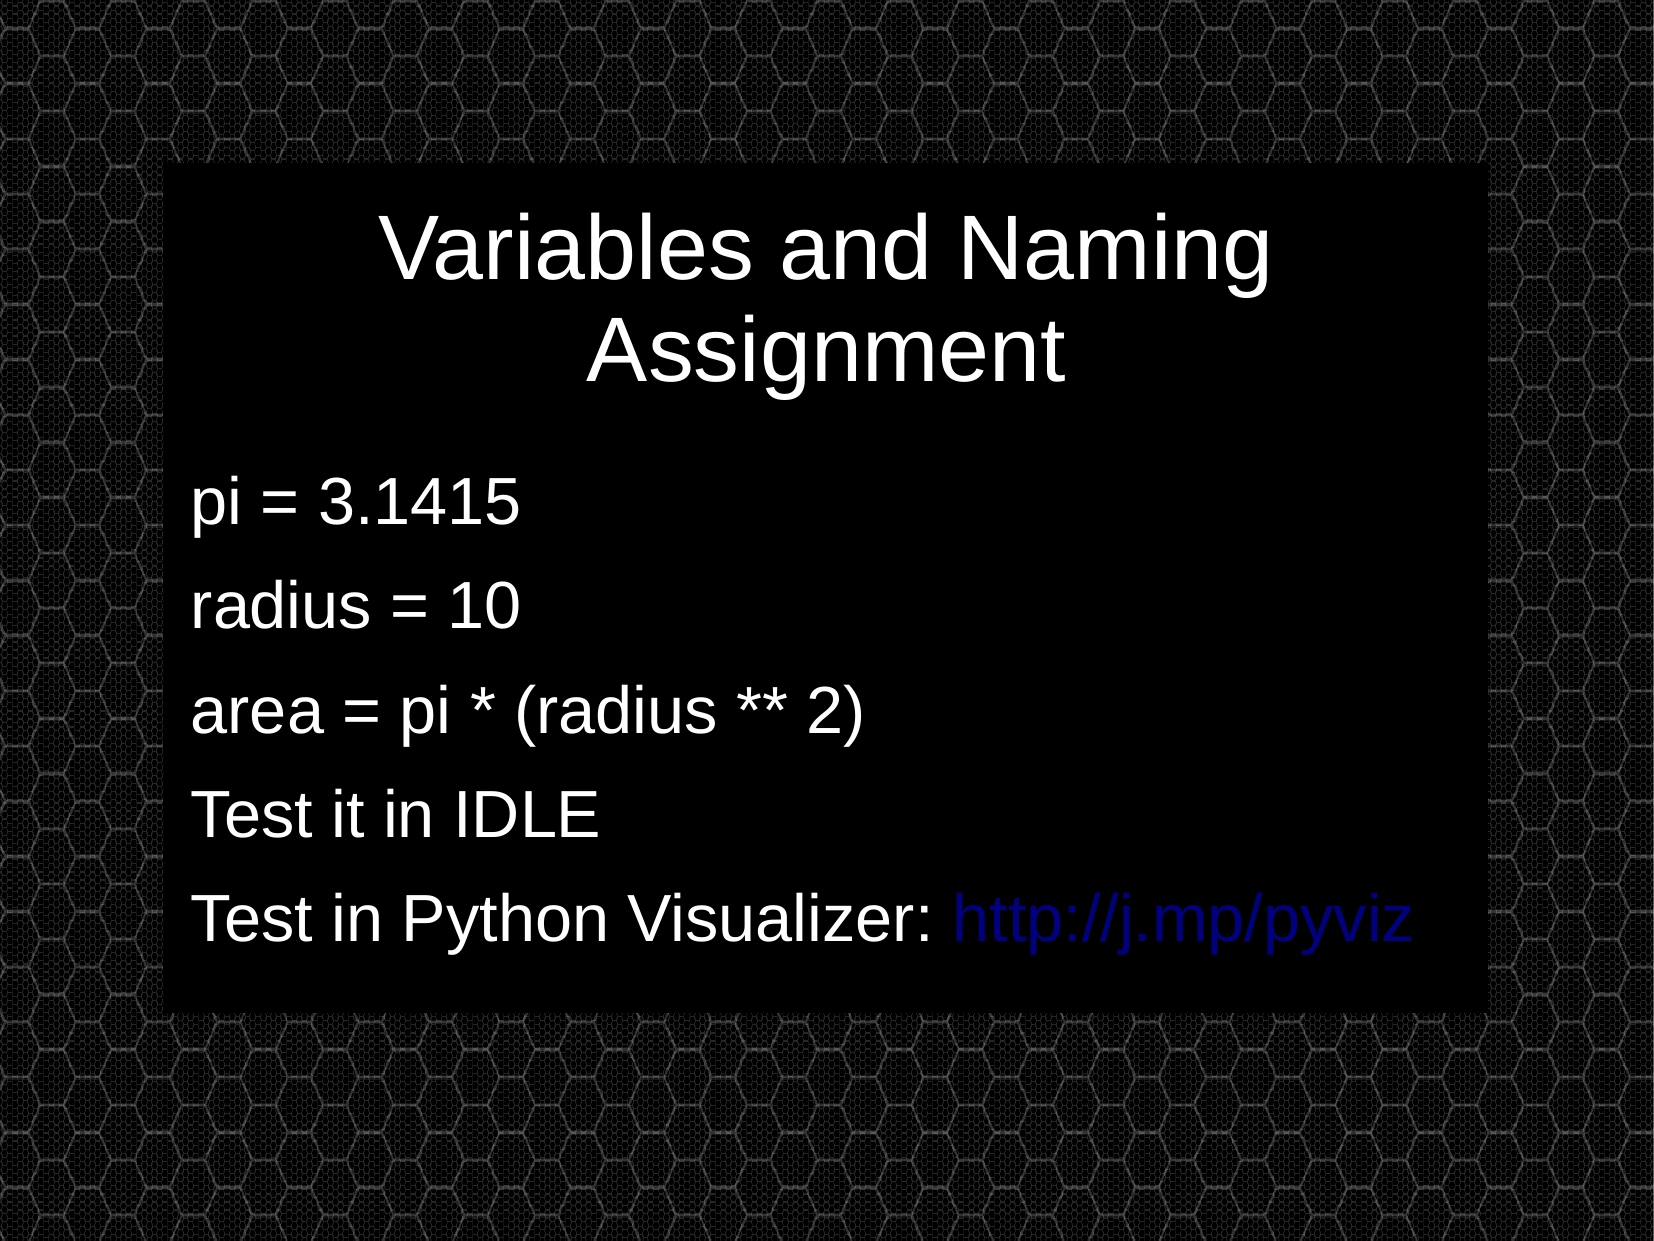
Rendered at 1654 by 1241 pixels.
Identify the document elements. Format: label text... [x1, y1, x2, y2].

picture [0, 0, 1654, 1241]
list pi = 3.1415 radius = 10 area = pi * (radius ** 2) Test it in IDLE Test in Python Visualizer: http://j.mp/pyviz [120, 360, 1501, 1010]
title Variables and Naming Assignment [82, 177, 1571, 421]
